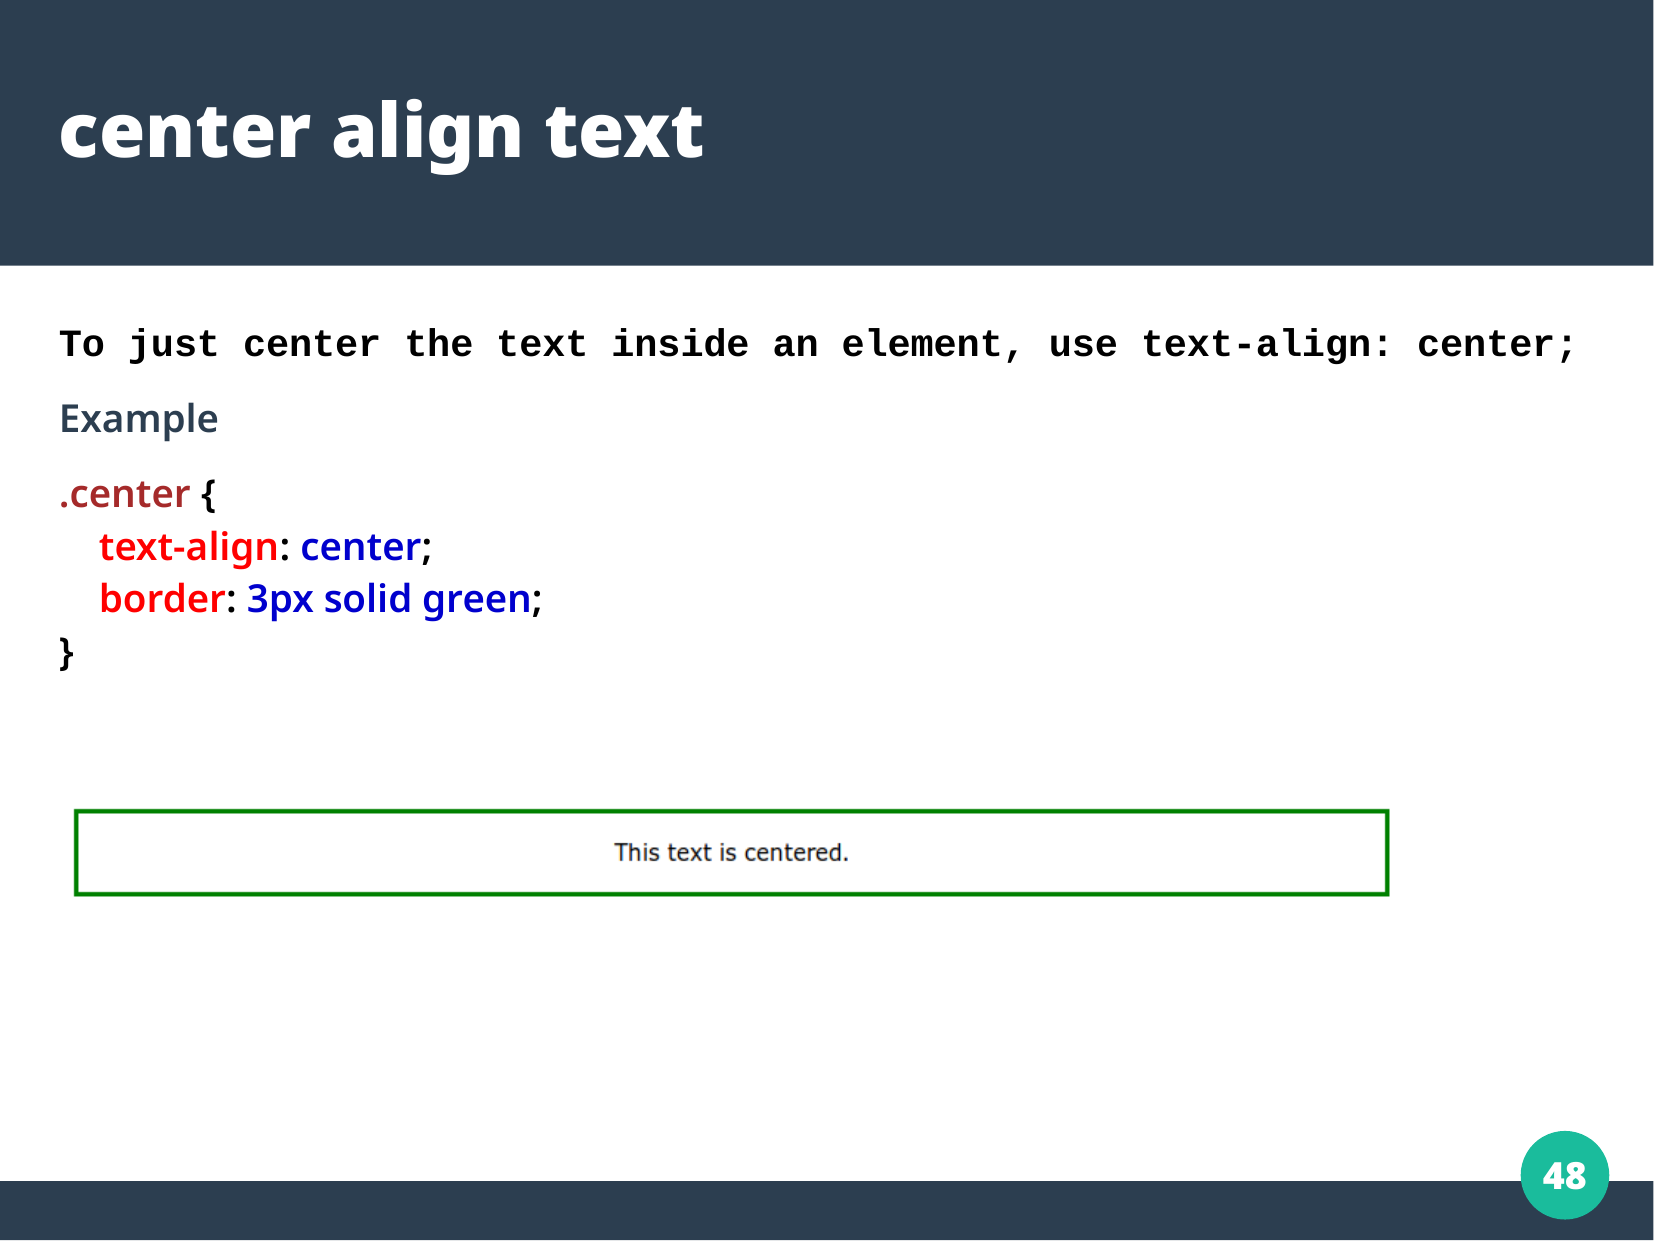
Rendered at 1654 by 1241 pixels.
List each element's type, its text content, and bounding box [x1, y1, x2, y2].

picture [58, 790, 1403, 913]
list To just center the text inside an element, use text-align: center; Example .center { text-align: center; border: 3px solid green; } [59, 324, 1595, 720]
title center align text [59, 49, 1595, 207]
